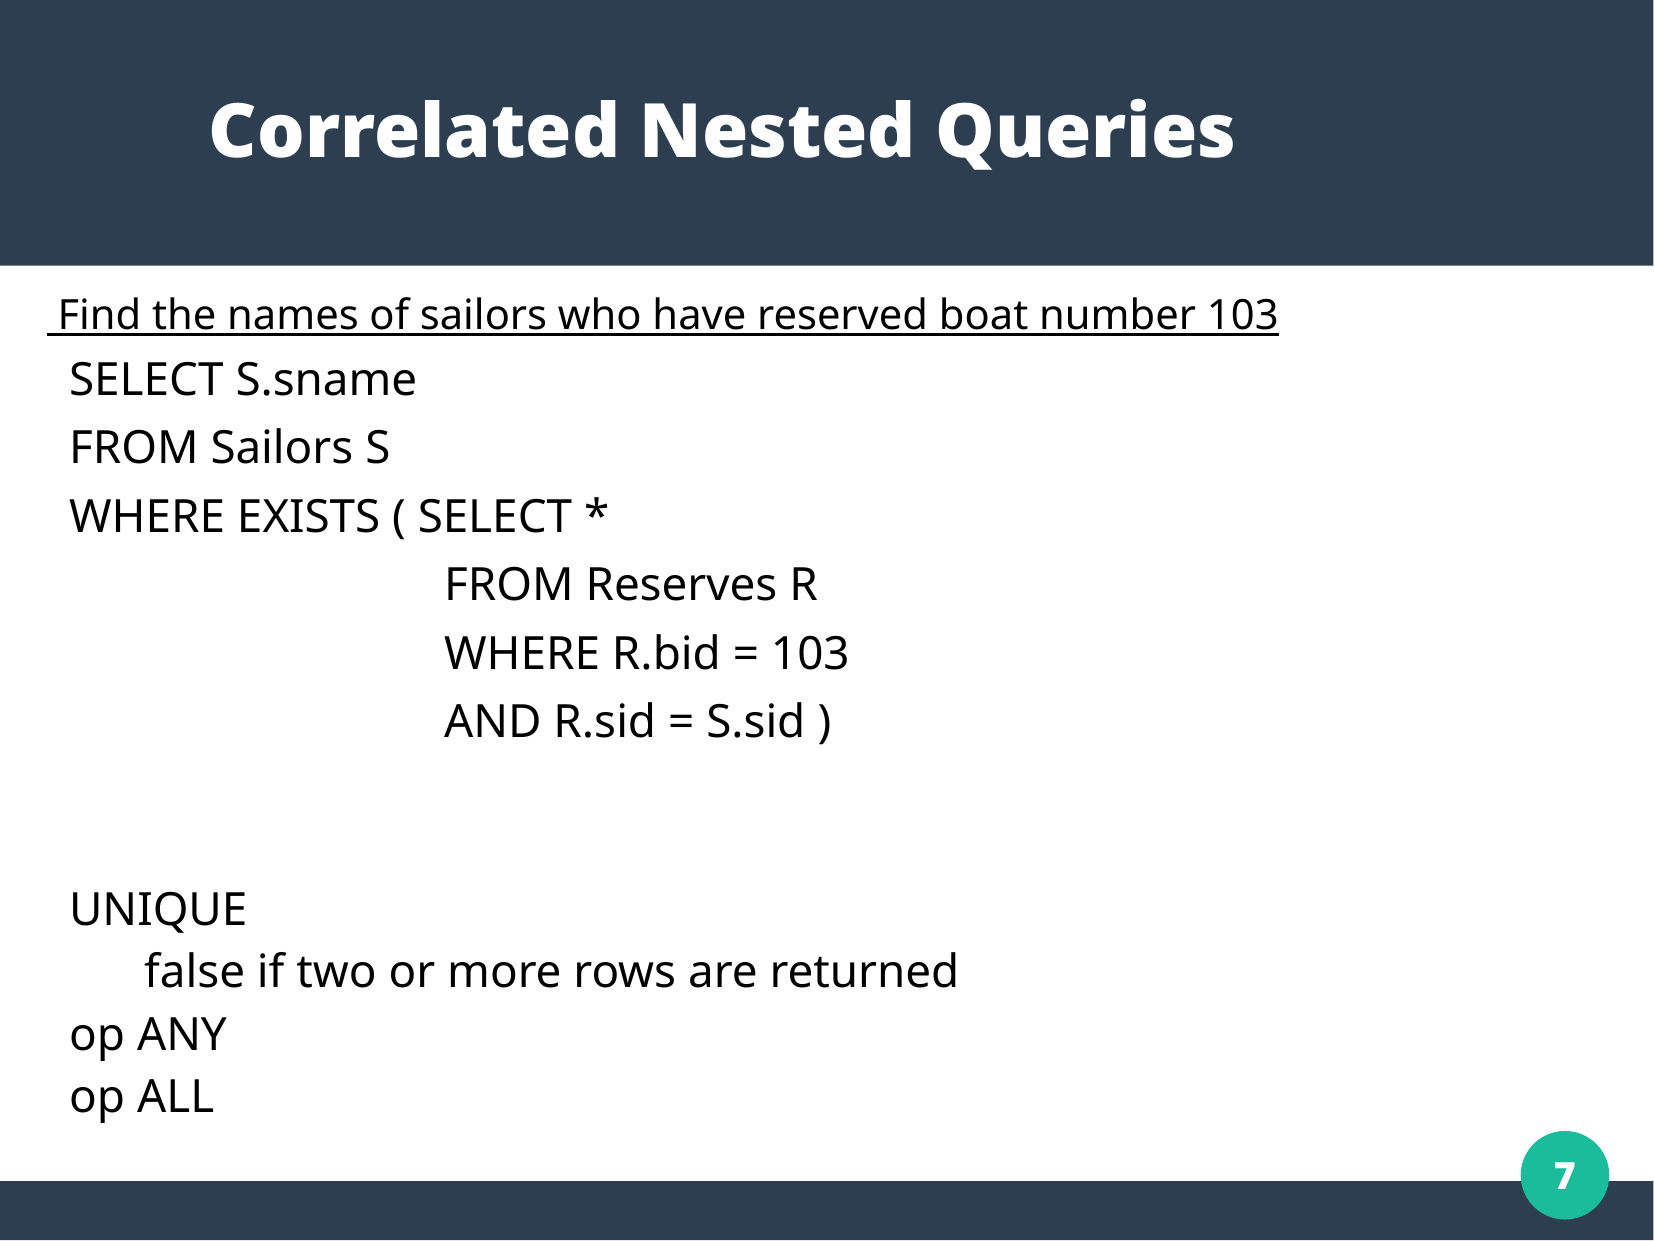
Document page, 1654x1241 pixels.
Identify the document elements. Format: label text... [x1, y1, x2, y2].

text_box SELECT S.sname FROM Sailors S WHERE EXISTS ( SELECT * FROM Reserves R WHERE R.bid = 103 AND R.sid = S.sid ) UNIQUE false if two or more rows are returned op ANY op ALL [54, 380, 1045, 1076]
text_box Find the names of sailors who have reserved boat number 103 [32, 277, 1411, 380]
title Correlated Nested Queries [59, 49, 1595, 207]
